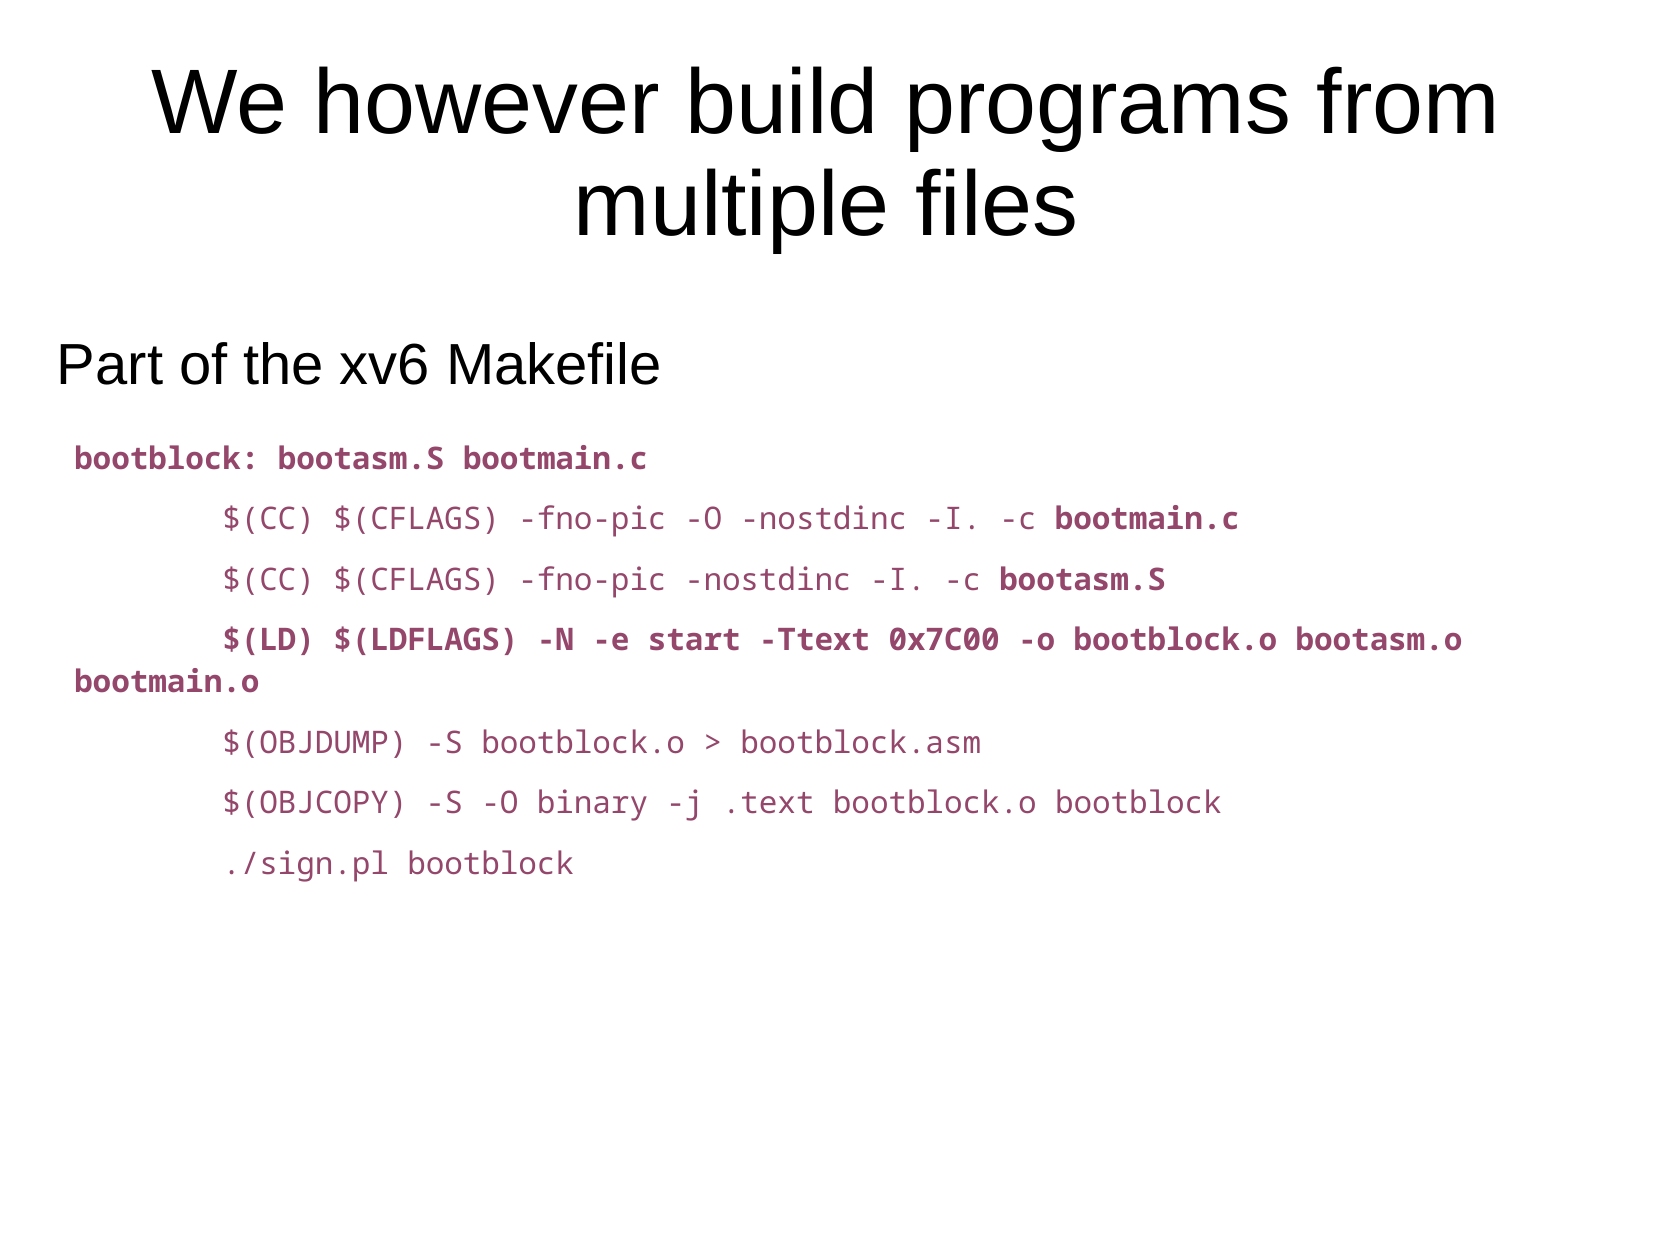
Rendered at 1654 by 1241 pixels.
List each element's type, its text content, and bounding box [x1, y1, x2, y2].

title We however build programs from multiple files [82, 49, 1571, 257]
text_box Part of the xv6 Makefile [56, 300, 1654, 638]
list bootblock: bootasm.S bootmain.c $(CC) $(CFLAGS) -fno-pic -O -nostdinc -I. -c bootmain.c $(CC) $(CFLAGS) -fno-pic -nostdinc -I. -c bootasm.S $(LD) $(LDFLAGS) -N -e start -Ttext 0x7C00 -o bootblock.o bootasm.o bootmain.o $(OBJDUMP) -S bootblock.o > bootblock.asm $(OBJCOPY) -S -O binary -j .text bootblock.o bootblock ./sign.pl bootblock [74, 638, 1613, 886]
